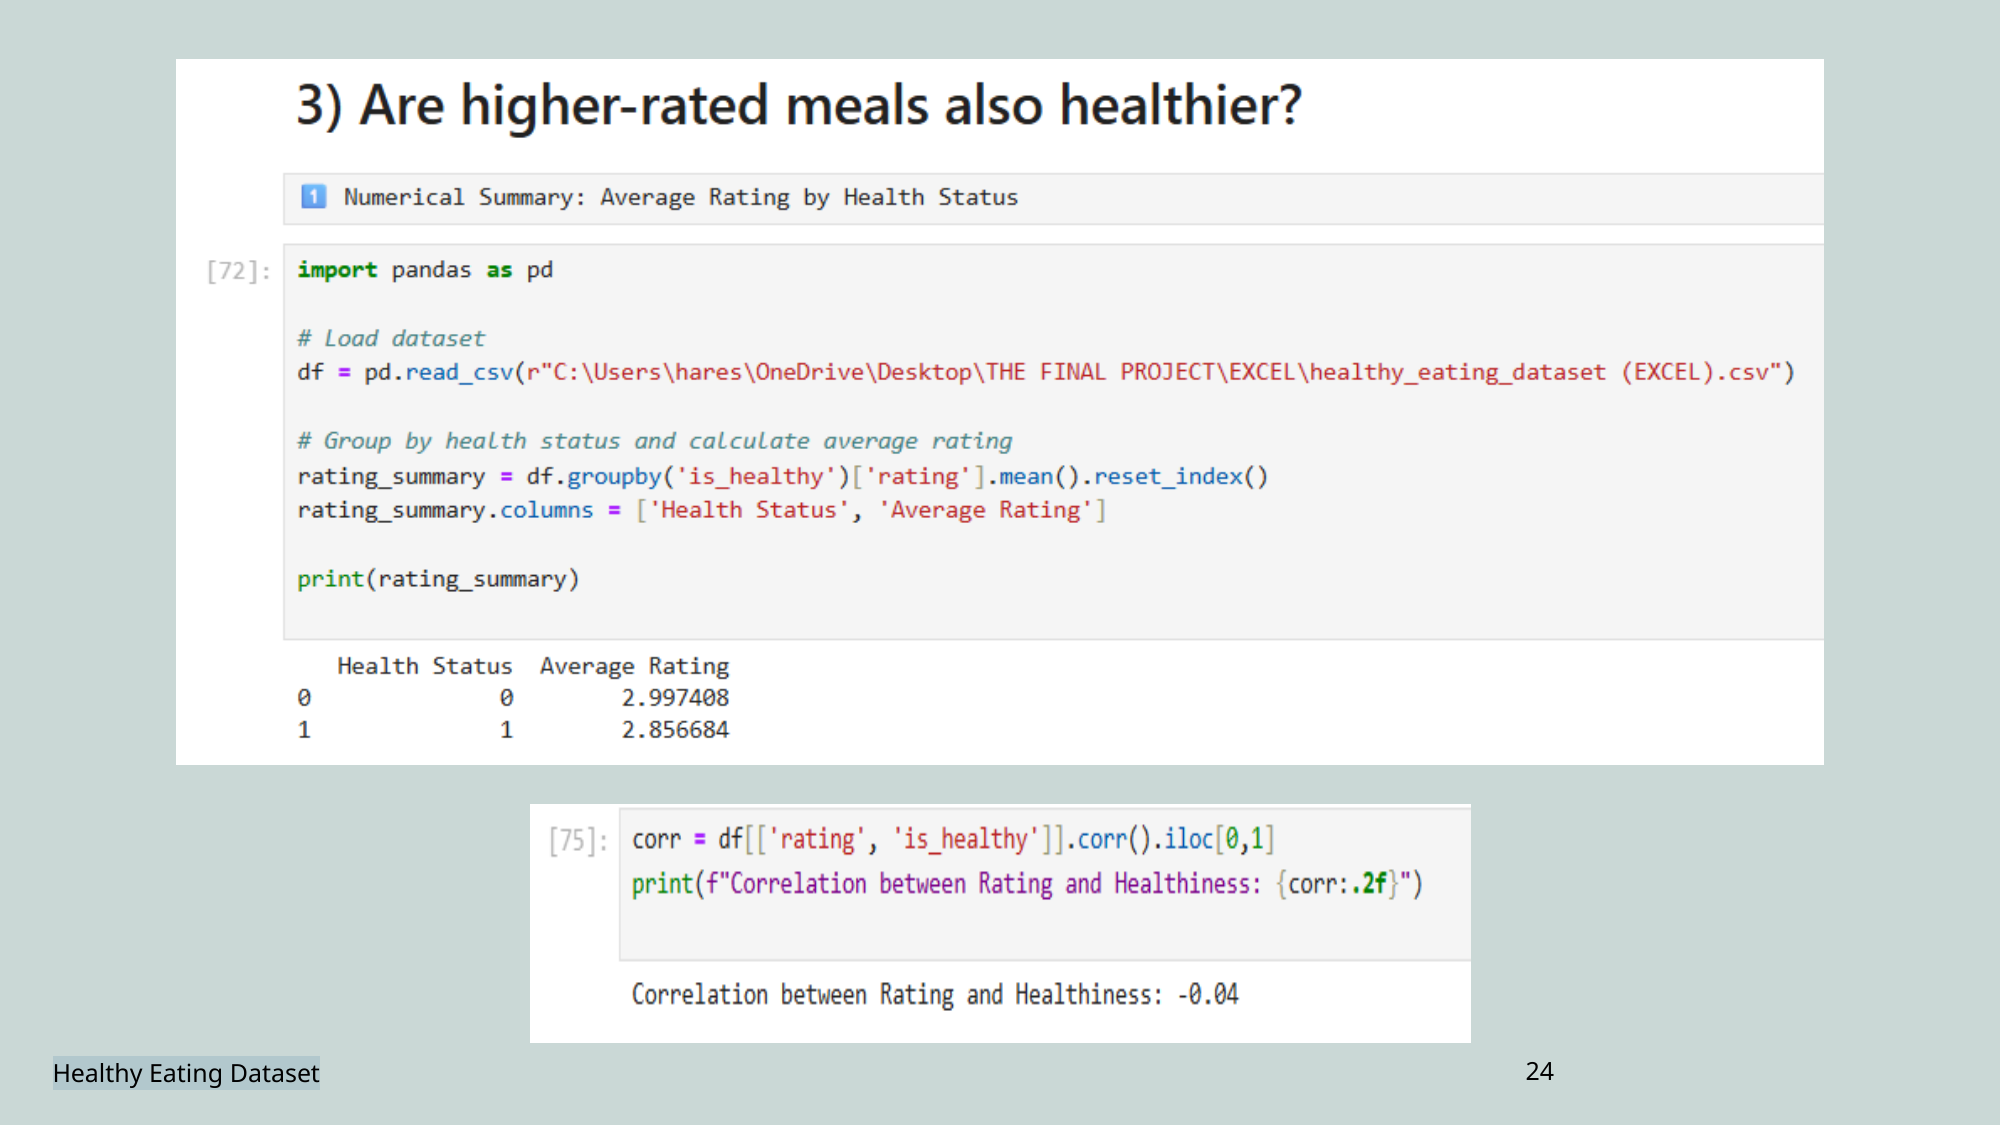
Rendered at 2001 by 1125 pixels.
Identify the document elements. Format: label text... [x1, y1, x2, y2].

text_box Healthy Eating Dataset [37, 1042, 713, 1103]
picture [530, 804, 1471, 1043]
text_box [1510, 1042, 1961, 1103]
picture [176, 60, 1824, 765]
